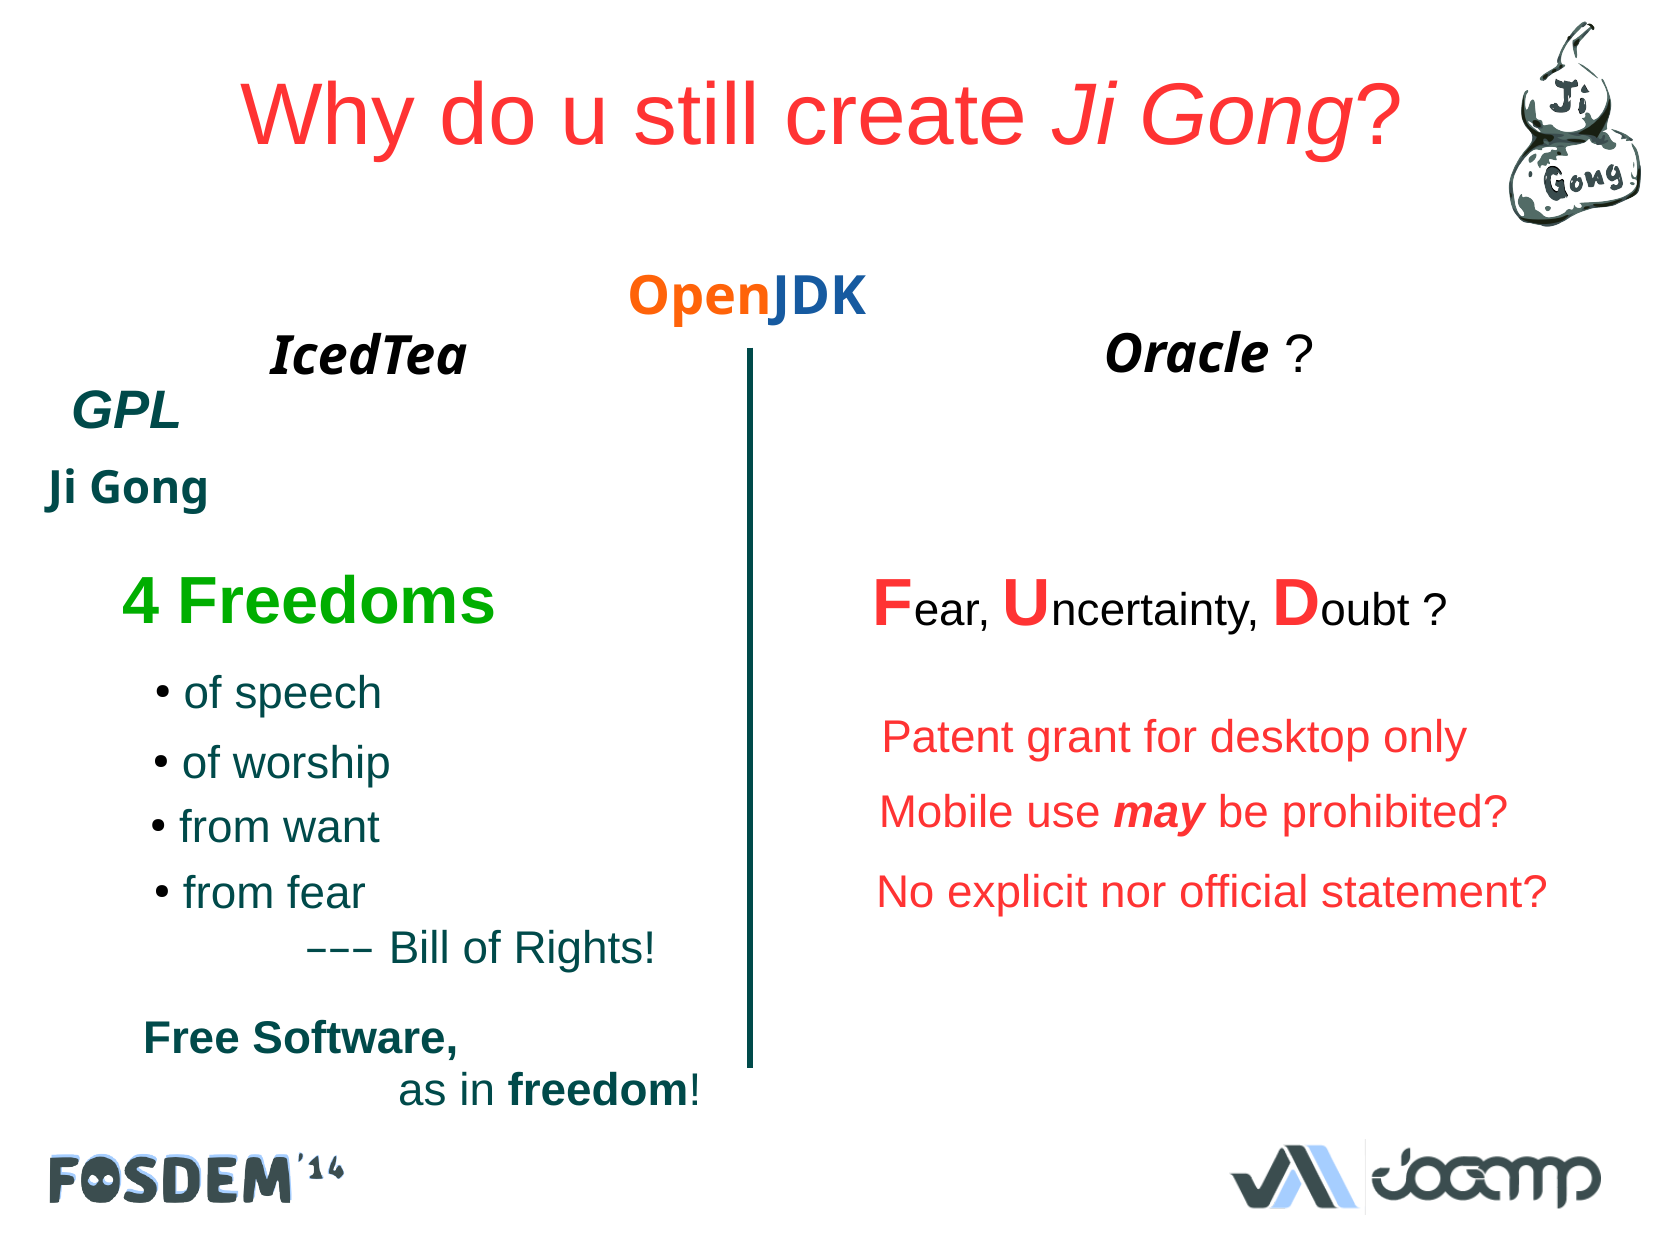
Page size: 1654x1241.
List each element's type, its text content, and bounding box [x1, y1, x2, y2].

text_box of speech [139, 660, 398, 727]
text_box 4 Freedoms [0, 555, 647, 646]
text_box IcedTea [256, 308, 488, 387]
text_box from fear [139, 860, 425, 927]
text_box OpenJDK [612, 249, 913, 327]
text_box Patent grant for desktop only [866, 677, 1576, 744]
text_box GPL [56, 372, 198, 448]
text_box ––– Bill of Rights! [290, 913, 696, 982]
text_box Oracle ? [1089, 306, 1334, 385]
text_box No explicit nor official statement? [861, 832, 1582, 899]
title Why do u still create Ji Gong? [68, 45, 1576, 184]
text_box from want [135, 793, 421, 860]
picture [0, 914, 400, 1241]
text_box Mobile use may be prohibited? [864, 753, 1630, 820]
text_box of worship [138, 730, 439, 797]
text_box Ji Gong [33, 447, 364, 535]
text_box Fear, Uncertainty, Doubt ? [858, 557, 1624, 648]
picture [1228, 1139, 1601, 1215]
picture [1425, 19, 1654, 228]
text_box Free Software, as in freedom! [90, 1005, 796, 1123]
